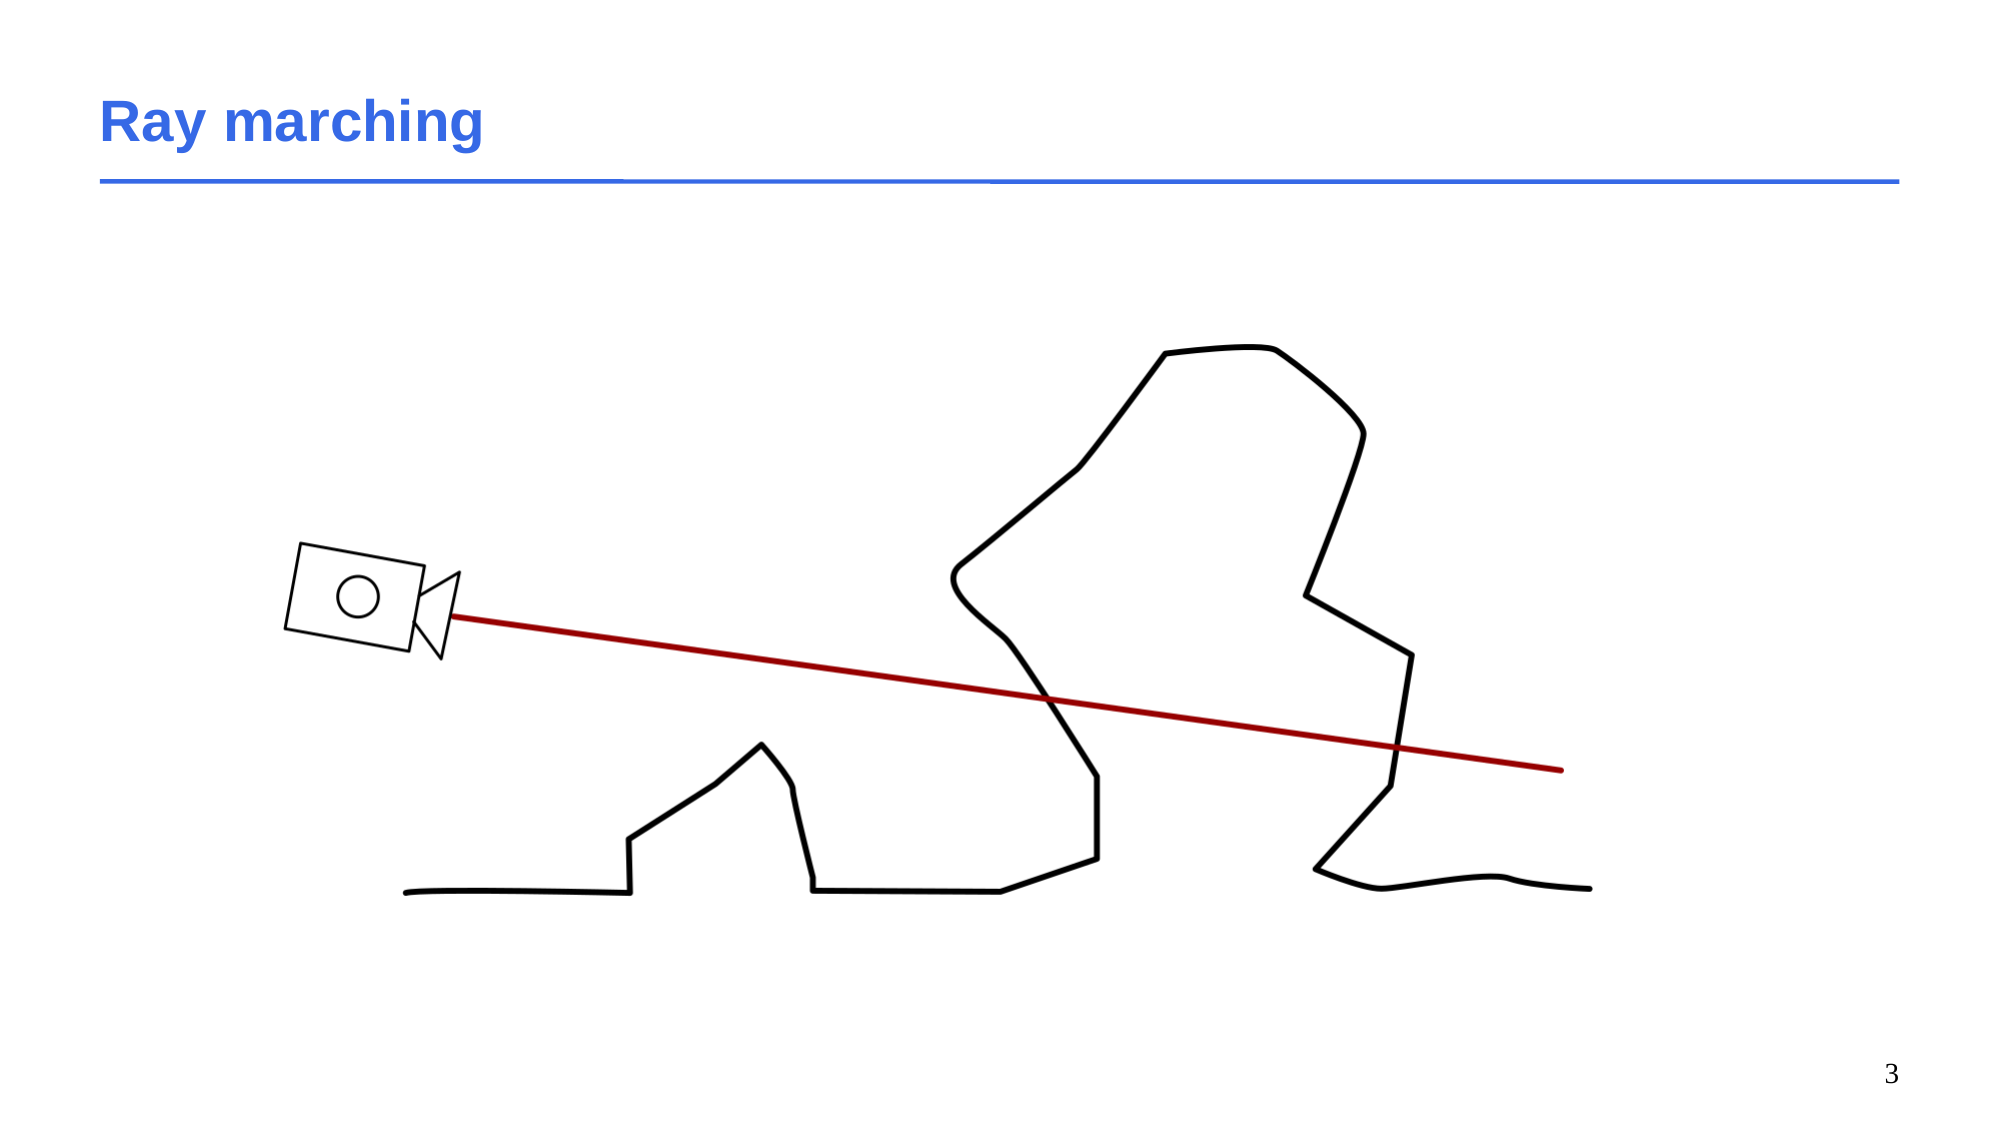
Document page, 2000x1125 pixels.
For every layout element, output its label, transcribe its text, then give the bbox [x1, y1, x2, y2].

picture [176, 302, 1726, 1048]
title Ray marching [99, 27, 1900, 215]
